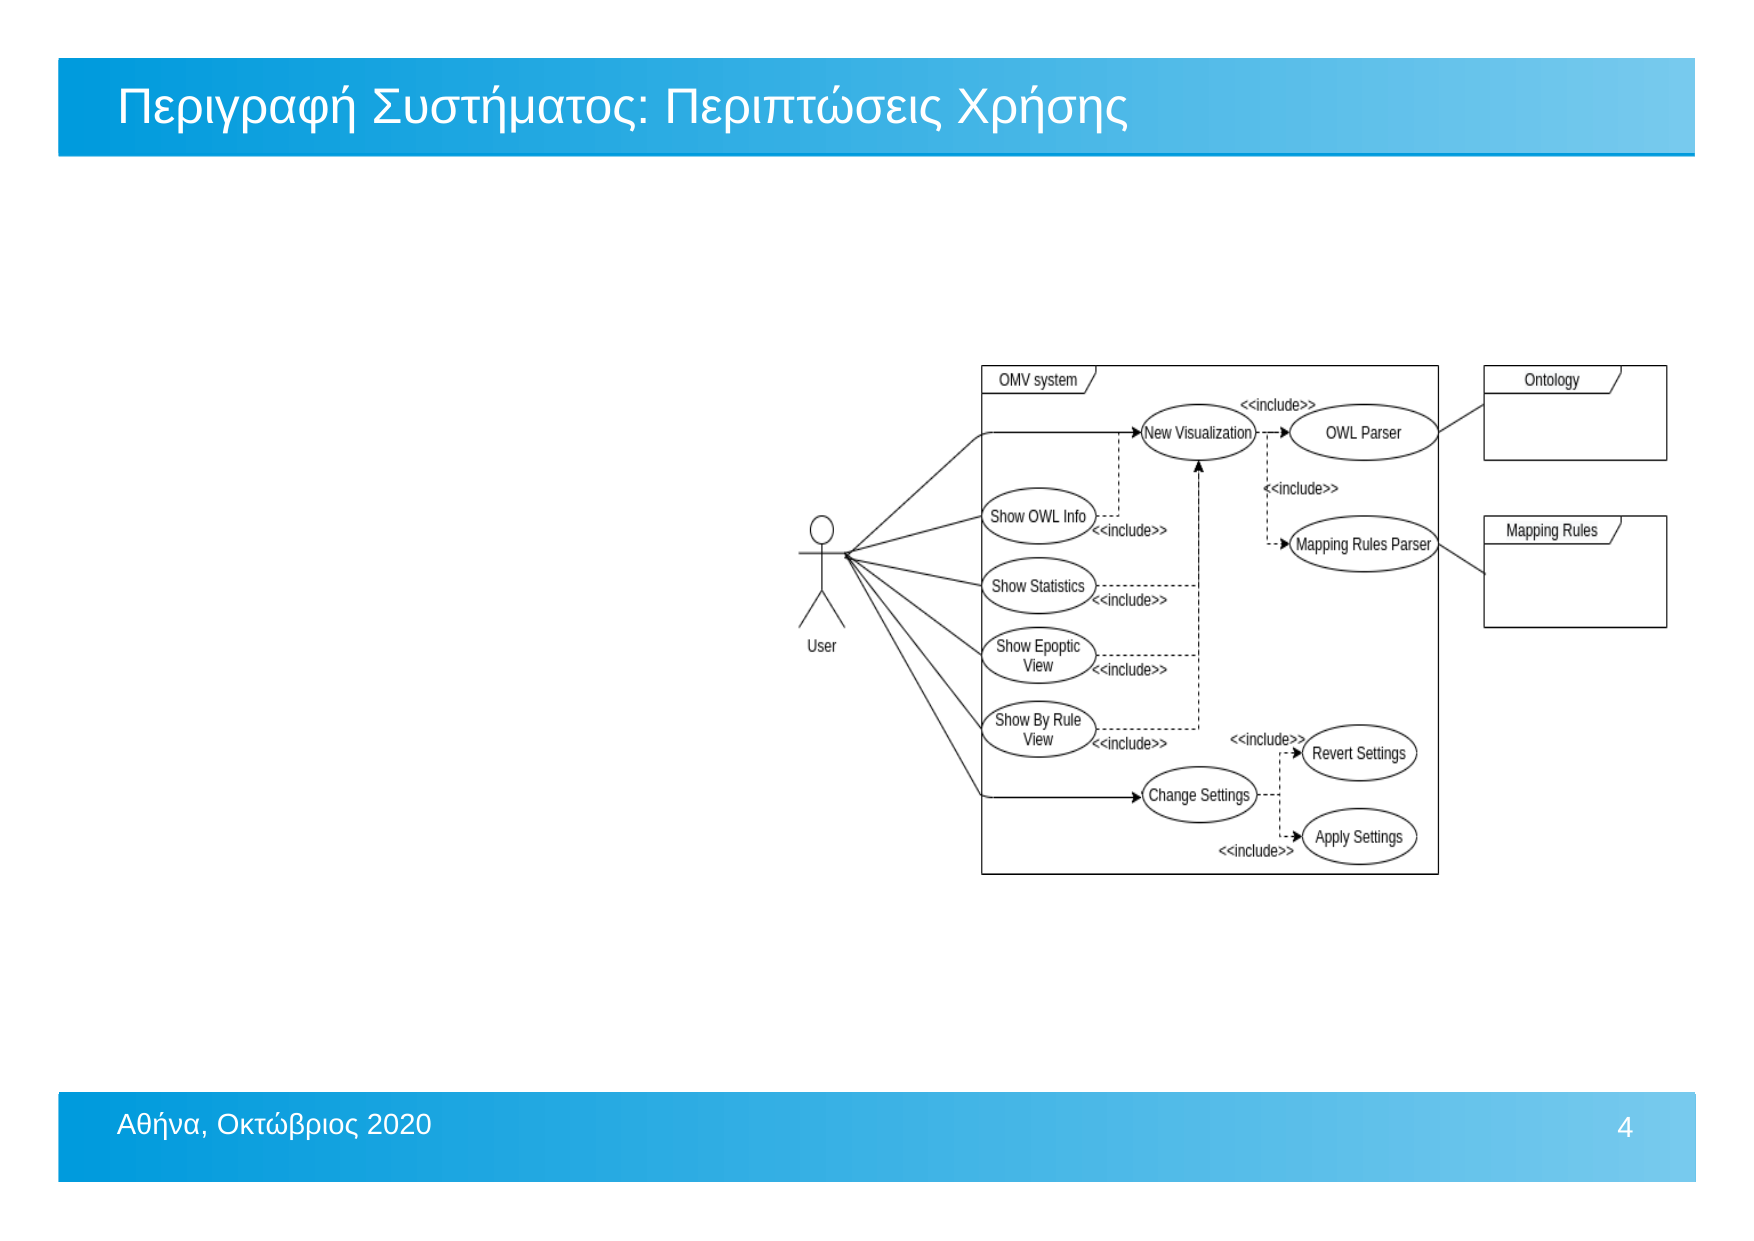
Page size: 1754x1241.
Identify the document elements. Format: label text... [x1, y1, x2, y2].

picture [794, 365, 1672, 875]
title Περιγραφή Συστήματος: Περιπτώσεις Χρήσης [116, 58, 1637, 154]
